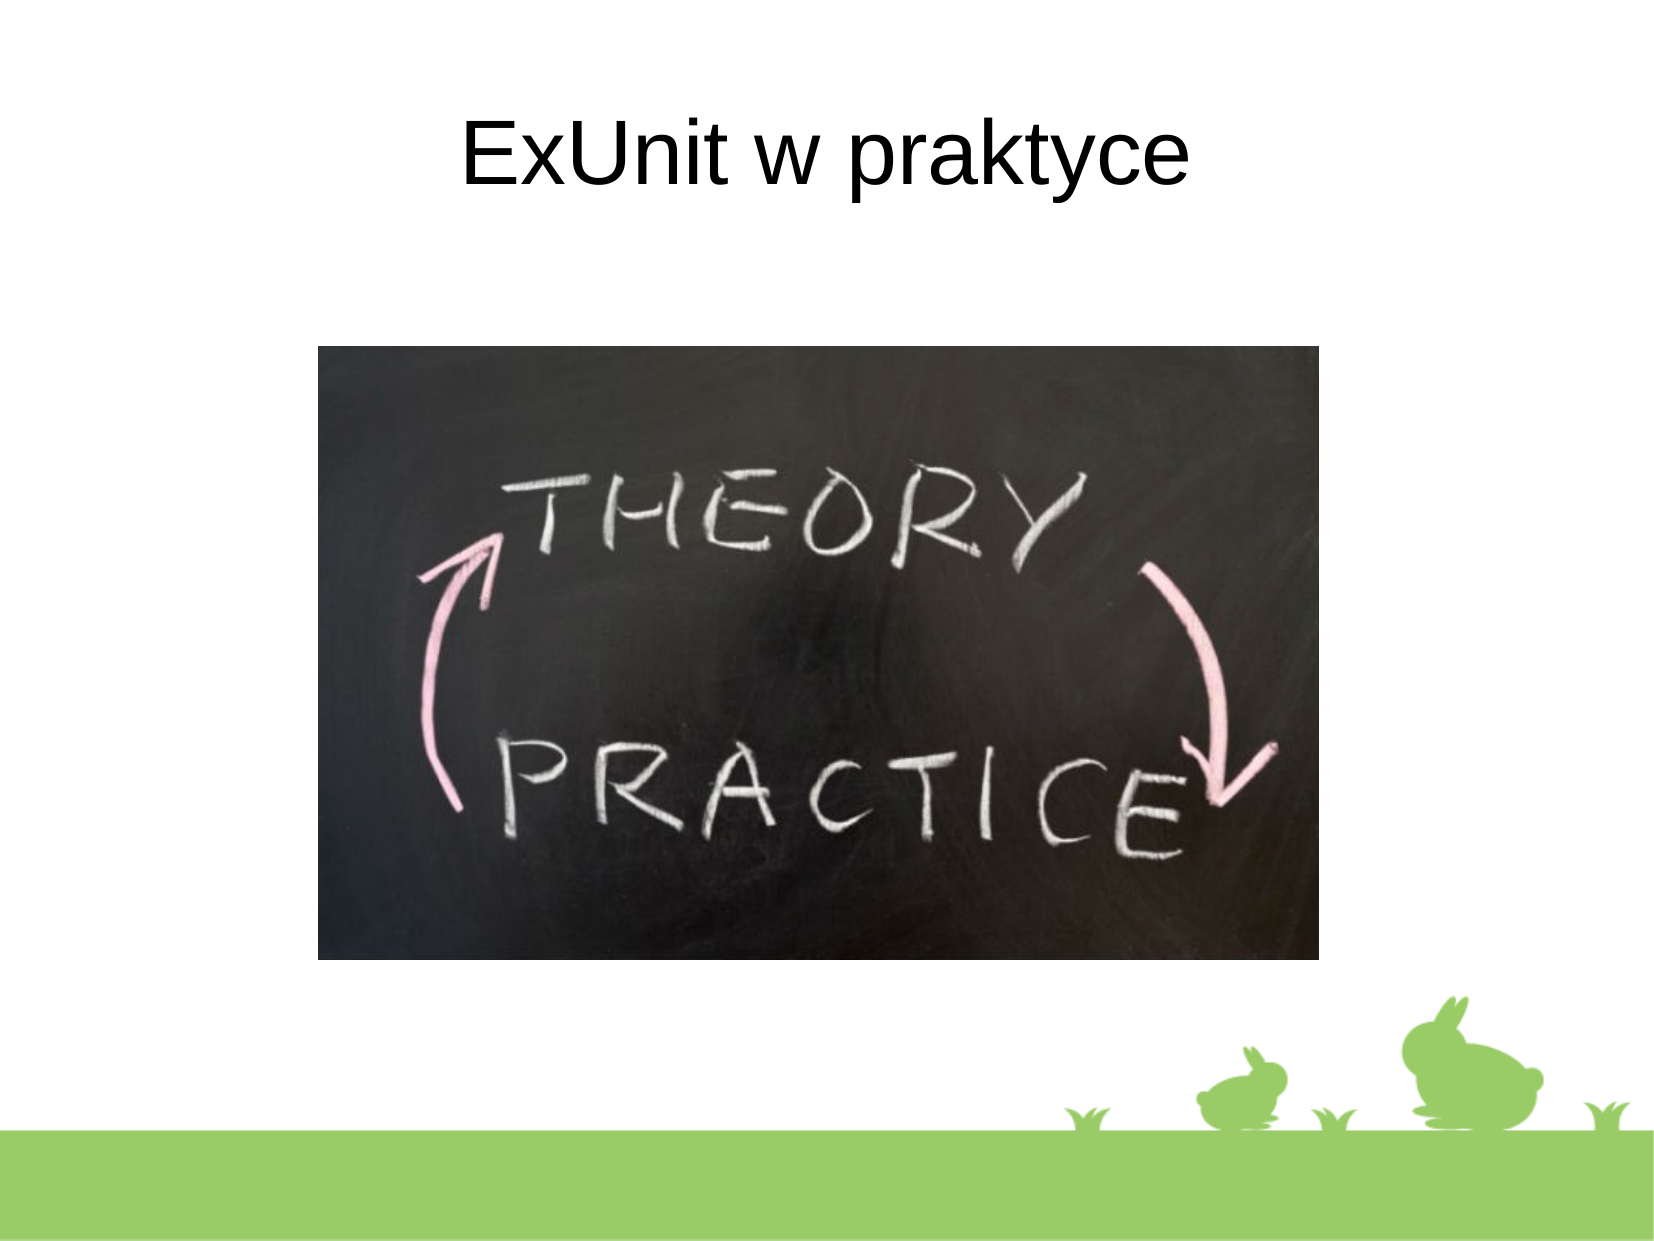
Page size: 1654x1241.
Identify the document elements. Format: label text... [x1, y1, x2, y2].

title ExUnit w praktyce [82, 49, 1571, 257]
picture [0, 0, 1654, 1241]
